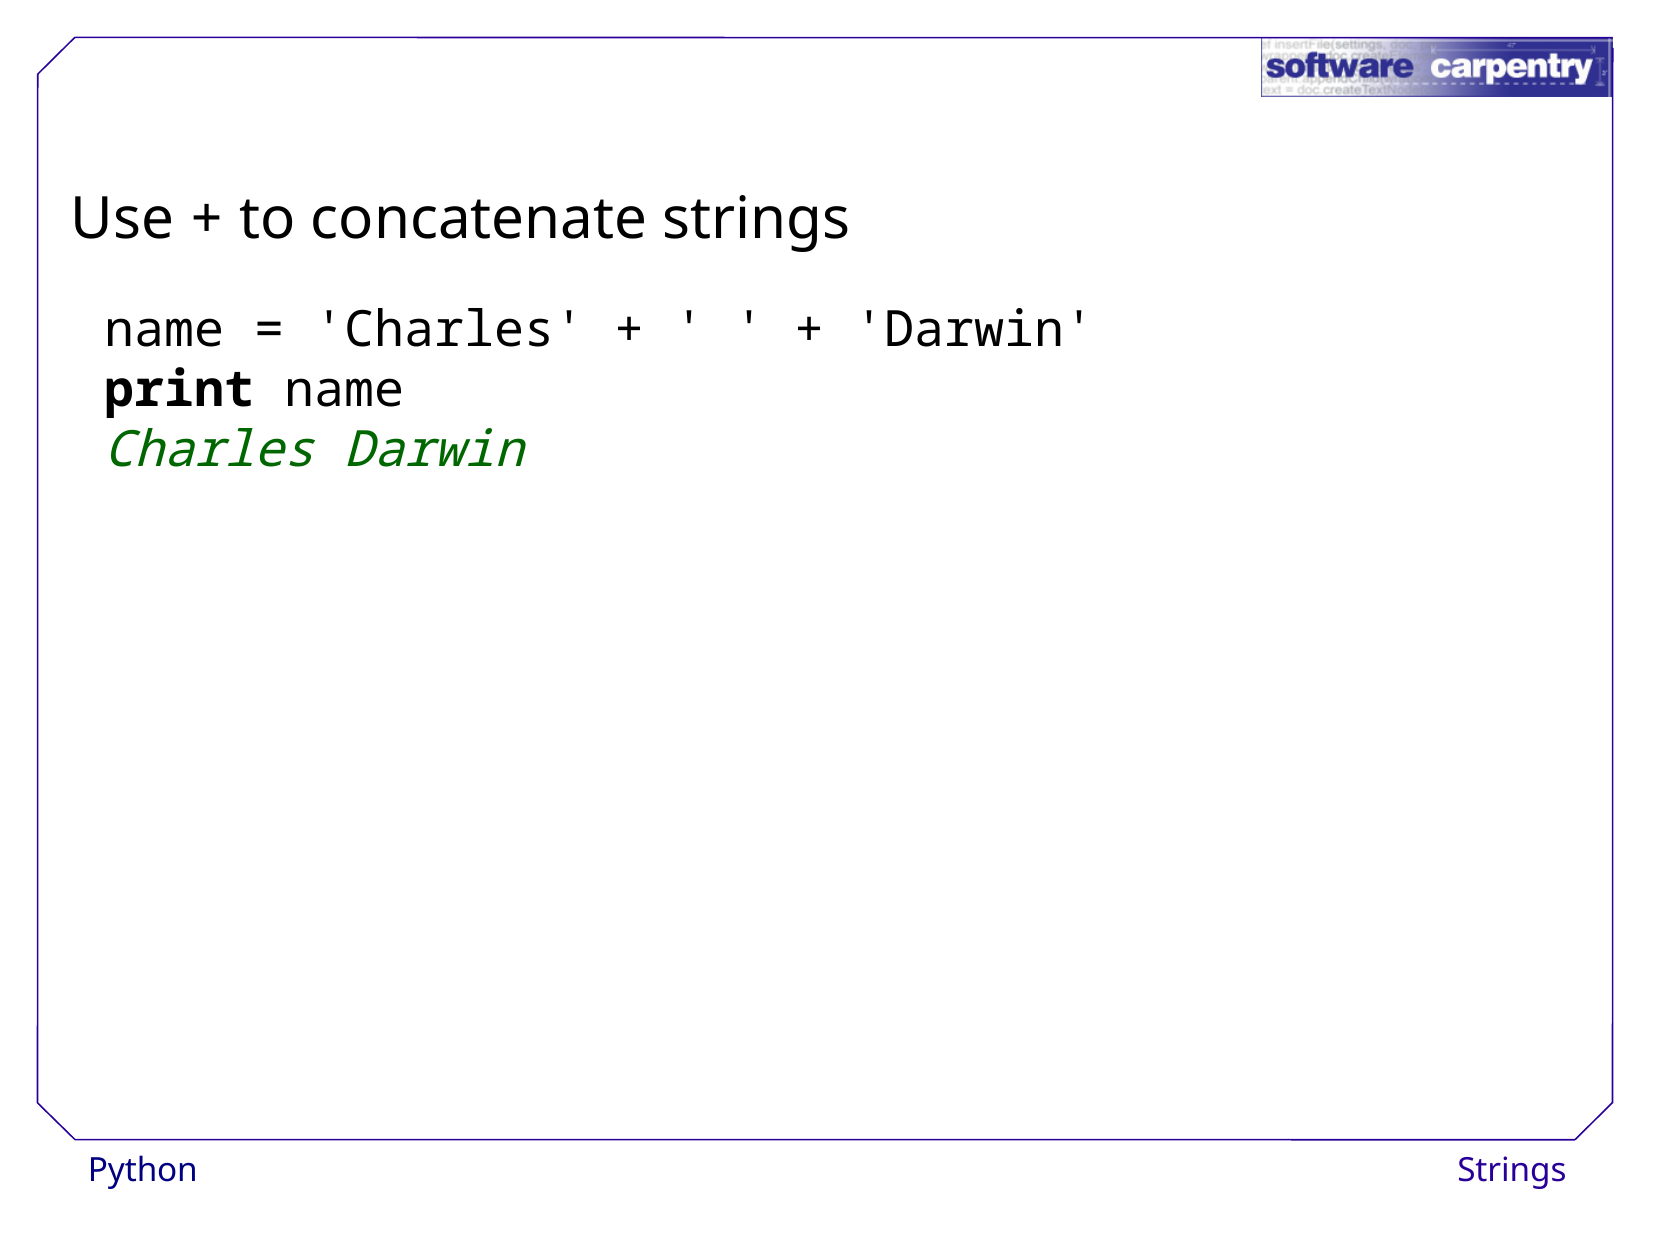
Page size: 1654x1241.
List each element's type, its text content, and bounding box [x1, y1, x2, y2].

text_box Use + to concatenate strings [55, 138, 1016, 259]
picture [1261, 39, 1613, 97]
text_box name = 'Charles' + ' ' + 'Darwin' print name Charles Darwin [89, 289, 1593, 498]
